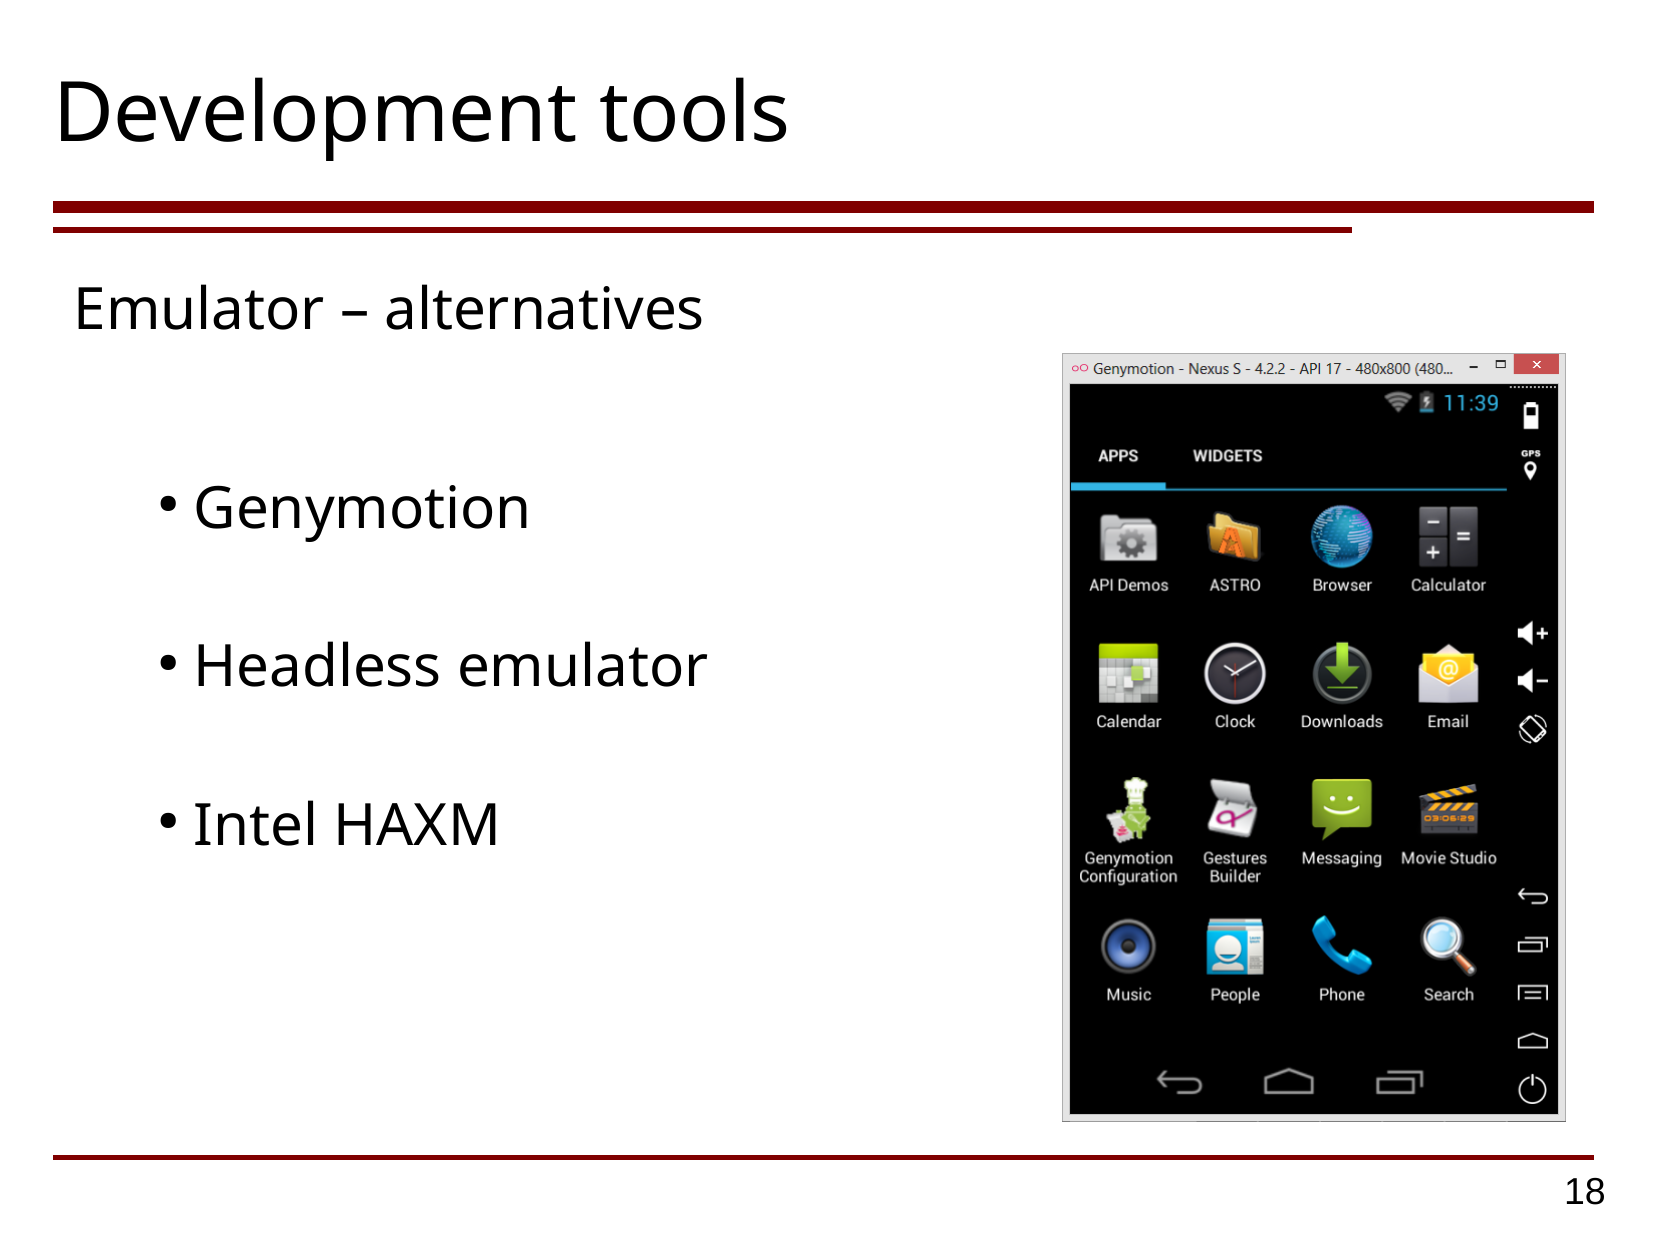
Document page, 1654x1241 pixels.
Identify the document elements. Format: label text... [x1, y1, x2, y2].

text_box Genymotion Headless emulator Intel HAXM [143, 458, 970, 864]
text_box Emulator – alternatives [59, 259, 699, 353]
text_box <number> [35, 1163, 1654, 1221]
subtitle Development tools [53, 48, 1542, 172]
picture [1062, 353, 1566, 1123]
